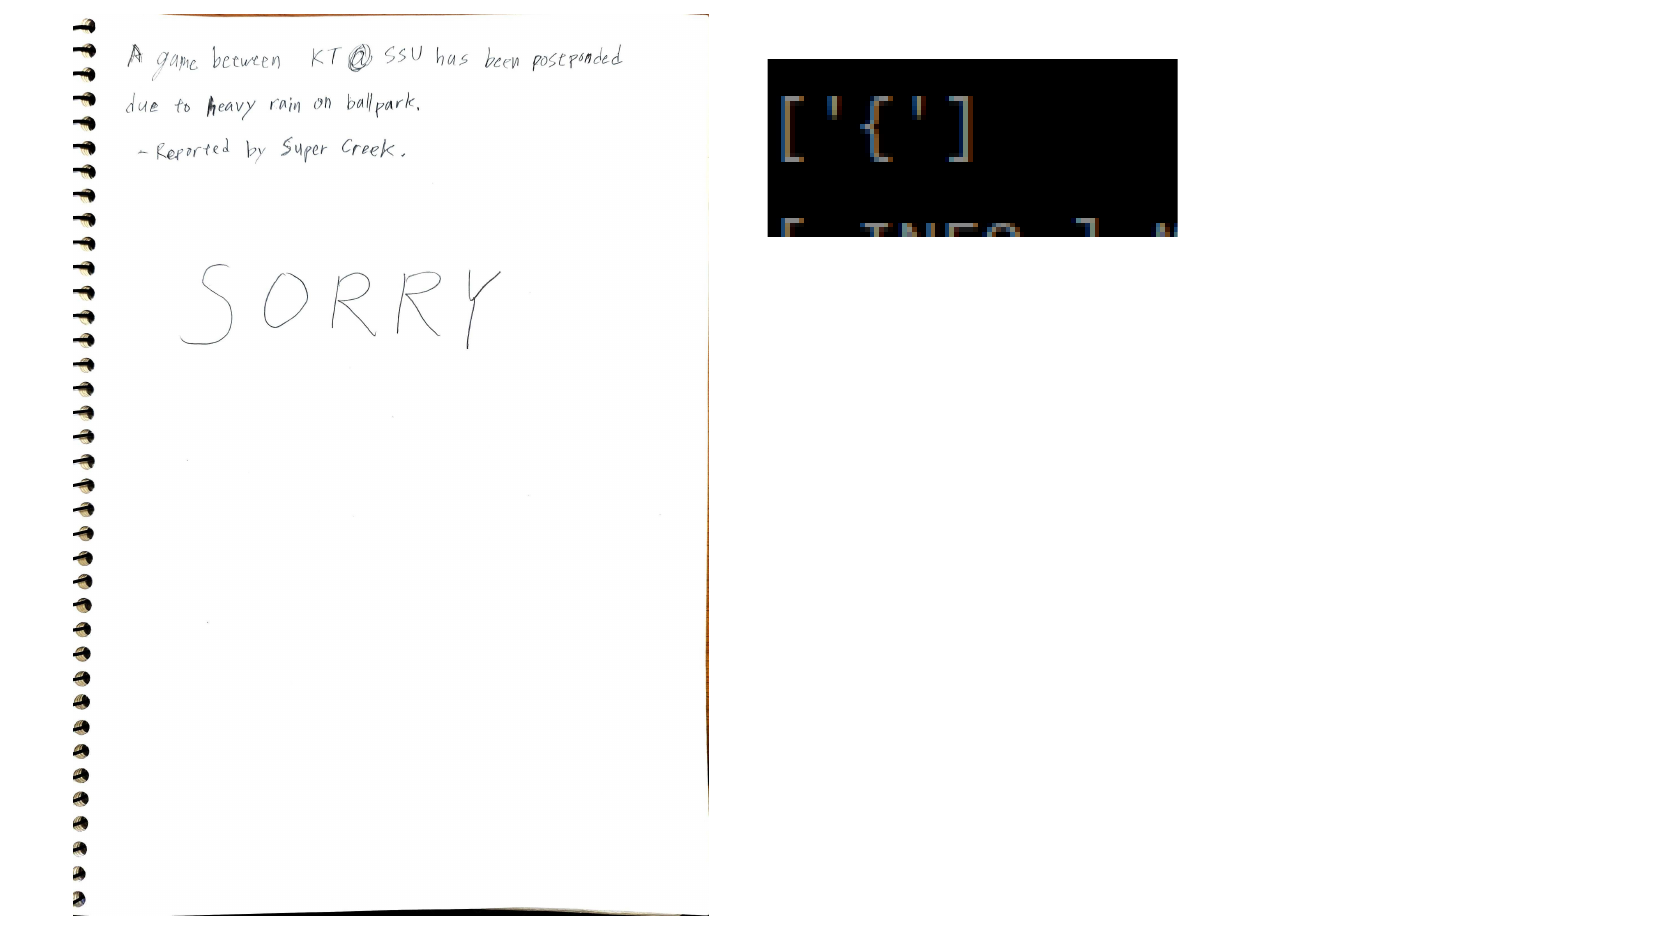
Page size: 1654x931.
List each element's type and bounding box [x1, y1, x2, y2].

picture [73, 14, 709, 916]
picture [767, 59, 1178, 237]
